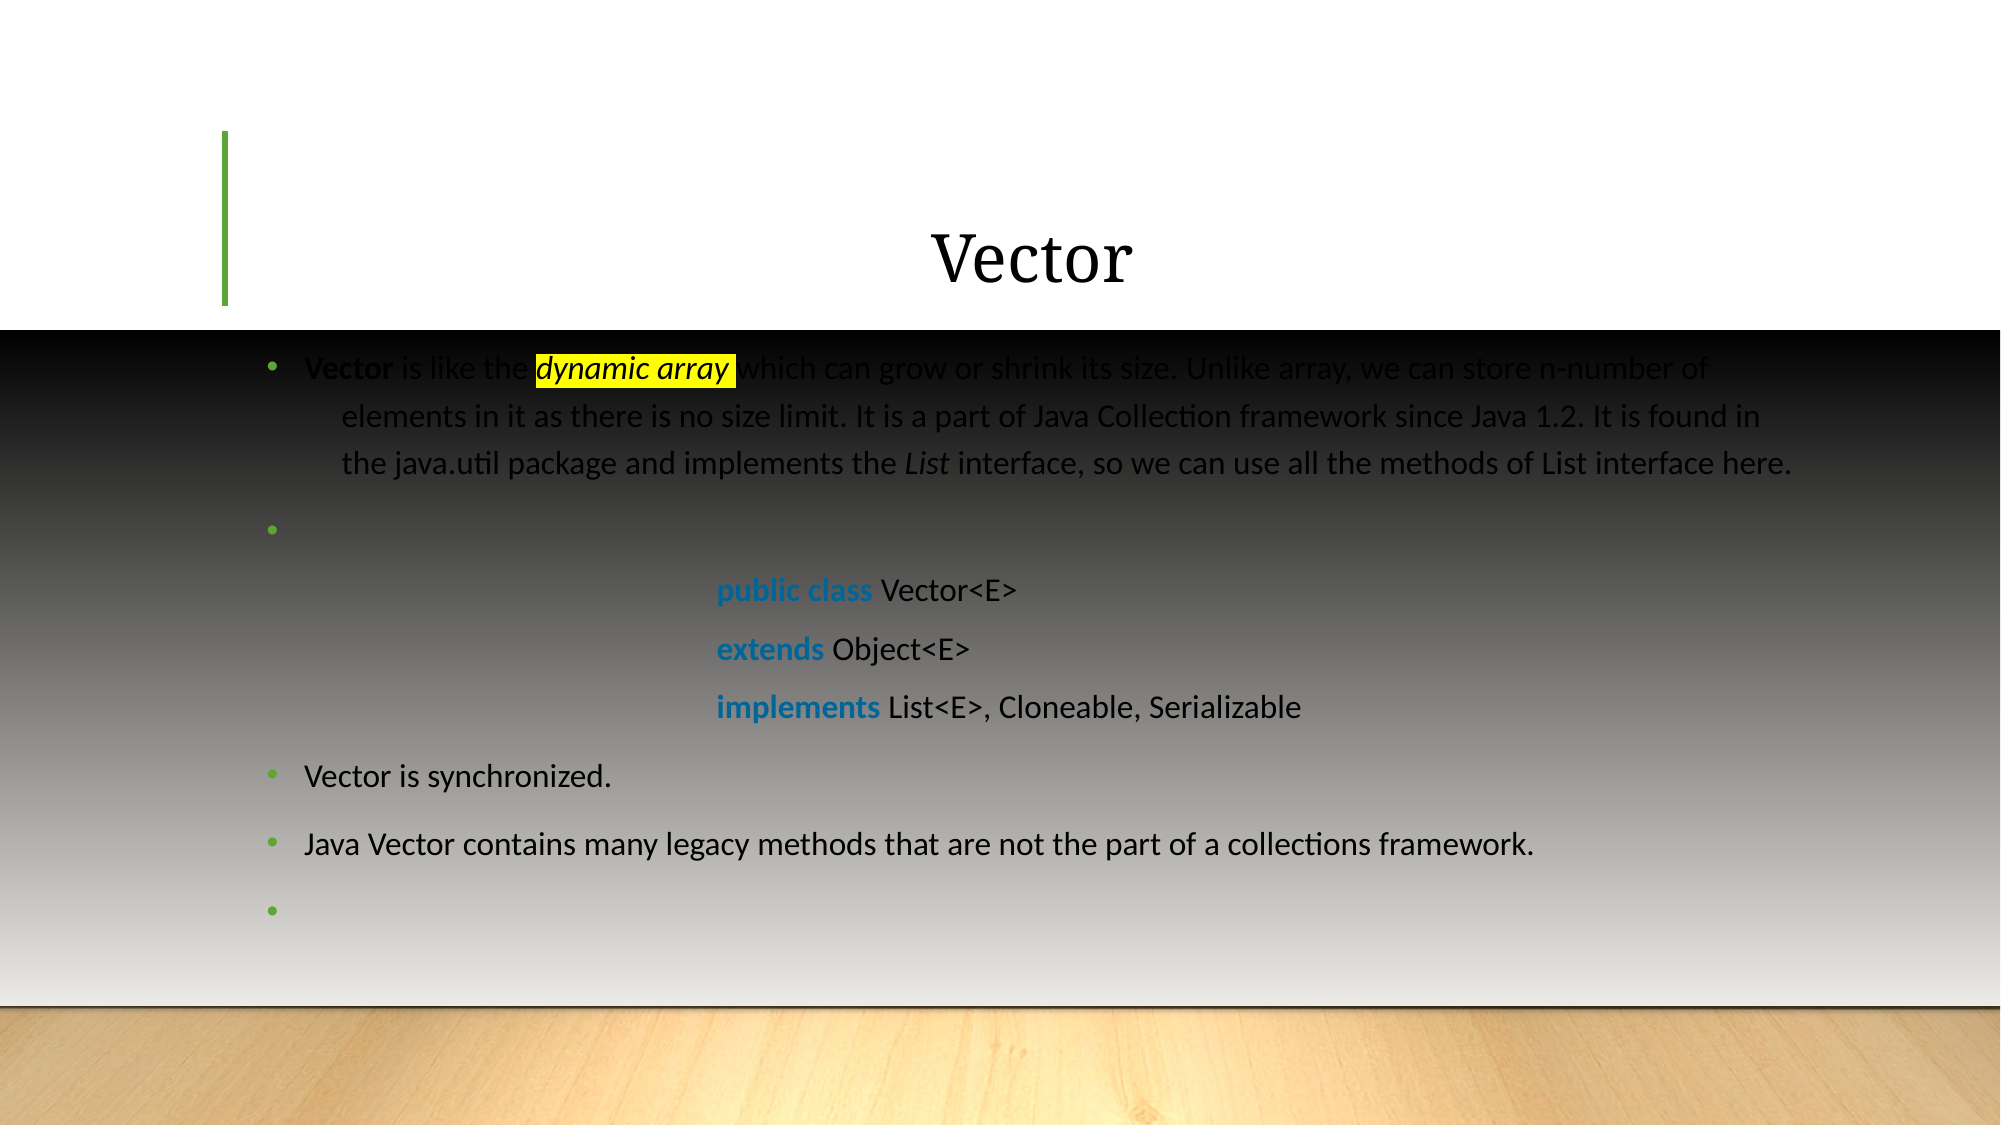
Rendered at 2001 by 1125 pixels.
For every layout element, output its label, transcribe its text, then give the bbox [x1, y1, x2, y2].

title Vector [251, 131, 1814, 305]
list Vector is like the dynamic array which can grow or shrink its size. Unlike array, we can store n-number of elements in it as there is no size limit. It is a part of Java Collection framework since Java 1.2. It is found in the java.util package and implements the List interface, so we can use all the methods of List interface here. public class Vector<E> extends Object<E> implements List<E>, Cloneable, Serializable Vector is synchronized. Java Vector contains many legacy methods that are not the part of a collections framework. [251, 330, 1814, 897]
